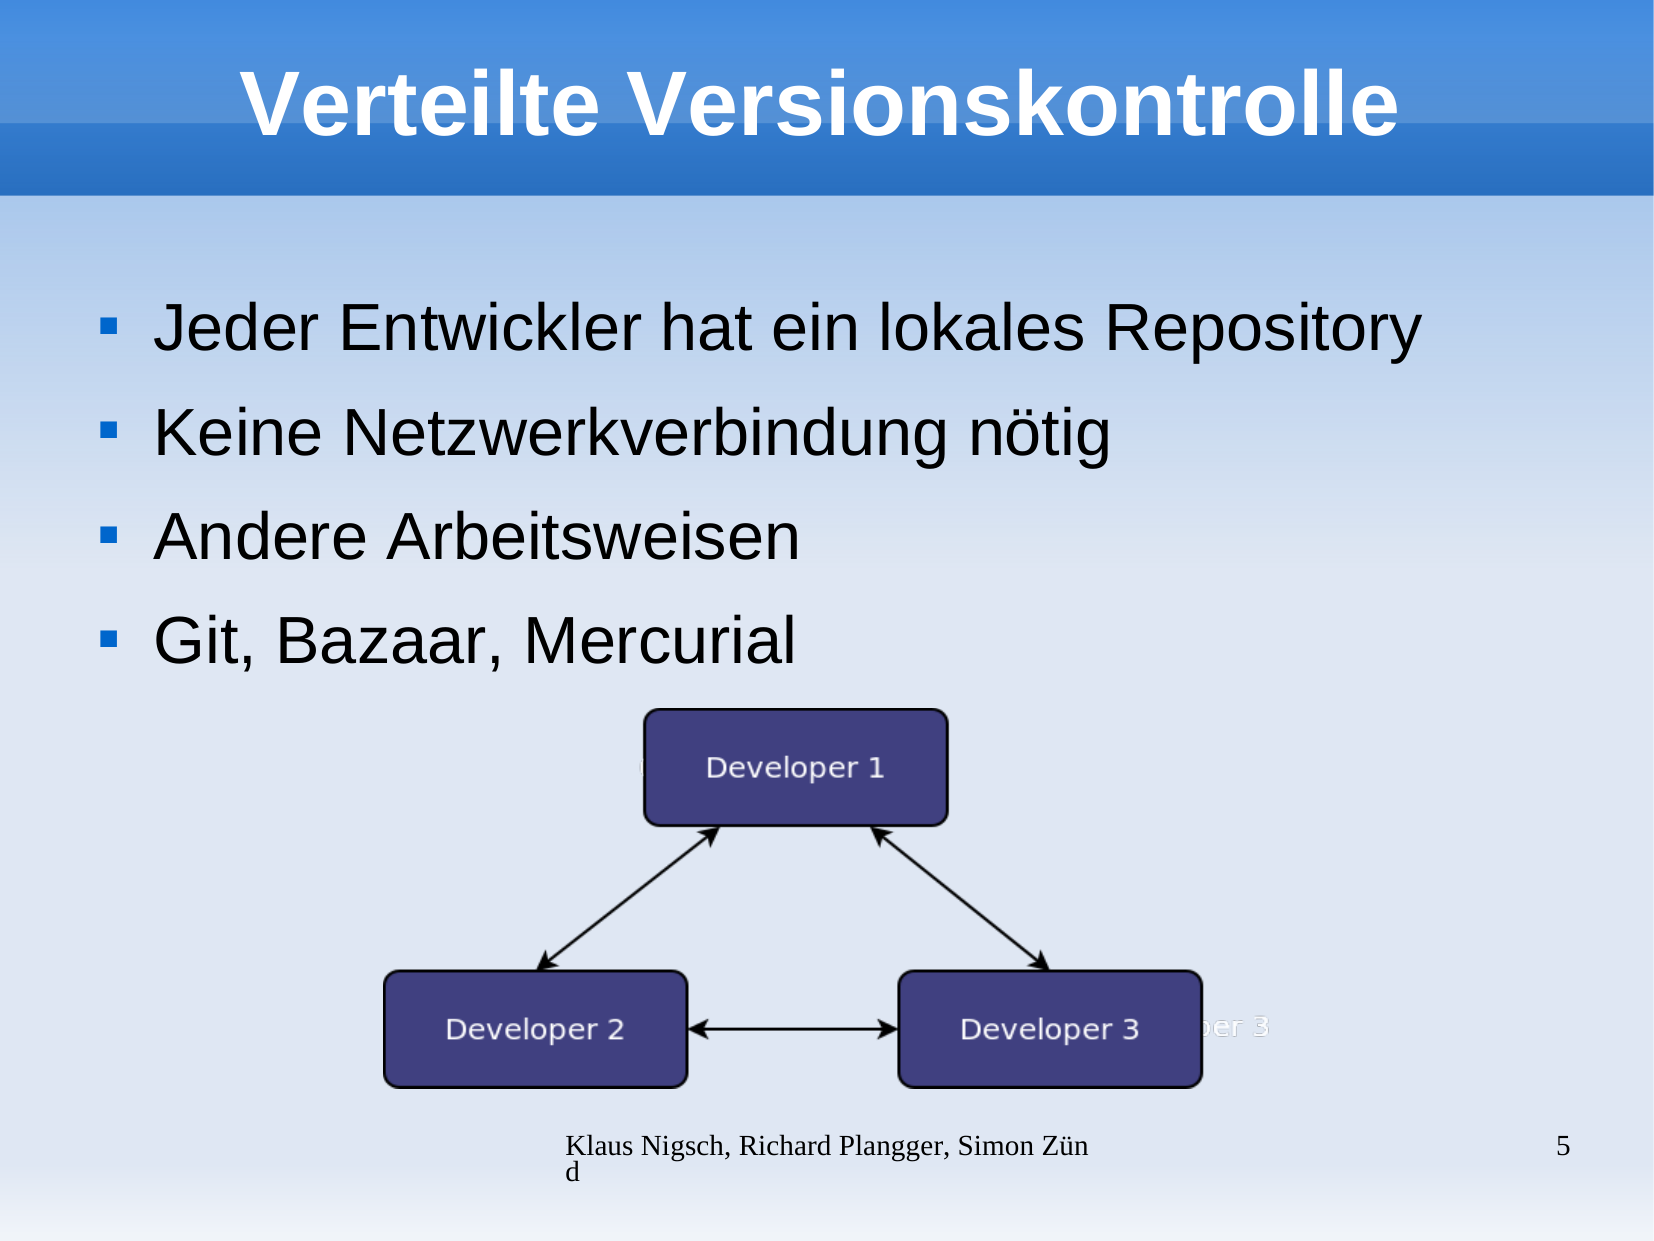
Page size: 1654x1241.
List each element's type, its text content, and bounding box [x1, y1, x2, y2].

title Verteilte Versionskontrolle [76, 7, 1565, 200]
list Jeder Entwickler hat ein lokales Repository Keine Netzwerkverbindung nötig Andere Arbeitsweisen Git, Bazaar, Mercurial [82, 290, 1571, 1094]
picture [0, 0, 1654, 1241]
